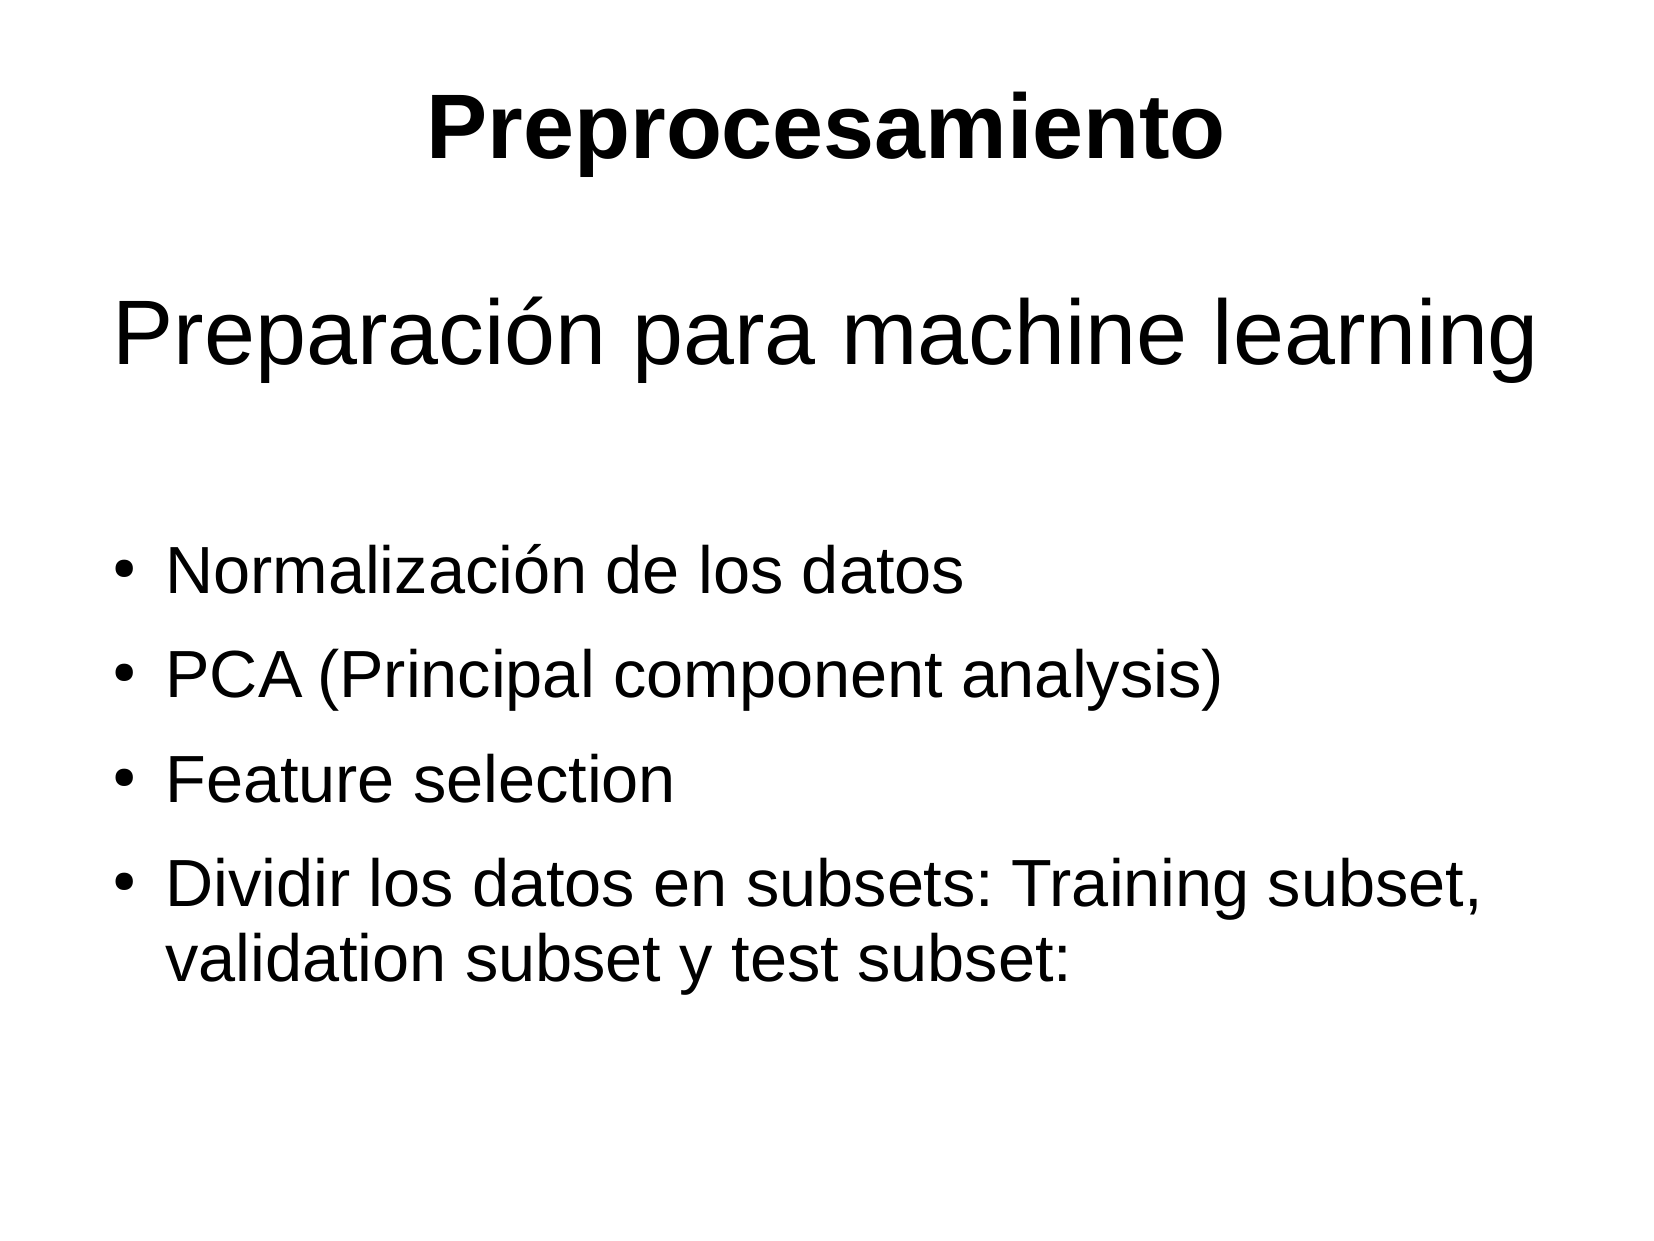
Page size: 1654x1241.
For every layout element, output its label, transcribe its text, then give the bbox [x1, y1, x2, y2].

list Normalización de los datos PCA (Principal component analysis) Feature selection Dividir los datos en subsets: Training subset, validation subset y test subset: [94, 428, 1583, 1149]
title Preprocesamiento Preparación para machine learning [82, 76, 1571, 384]
